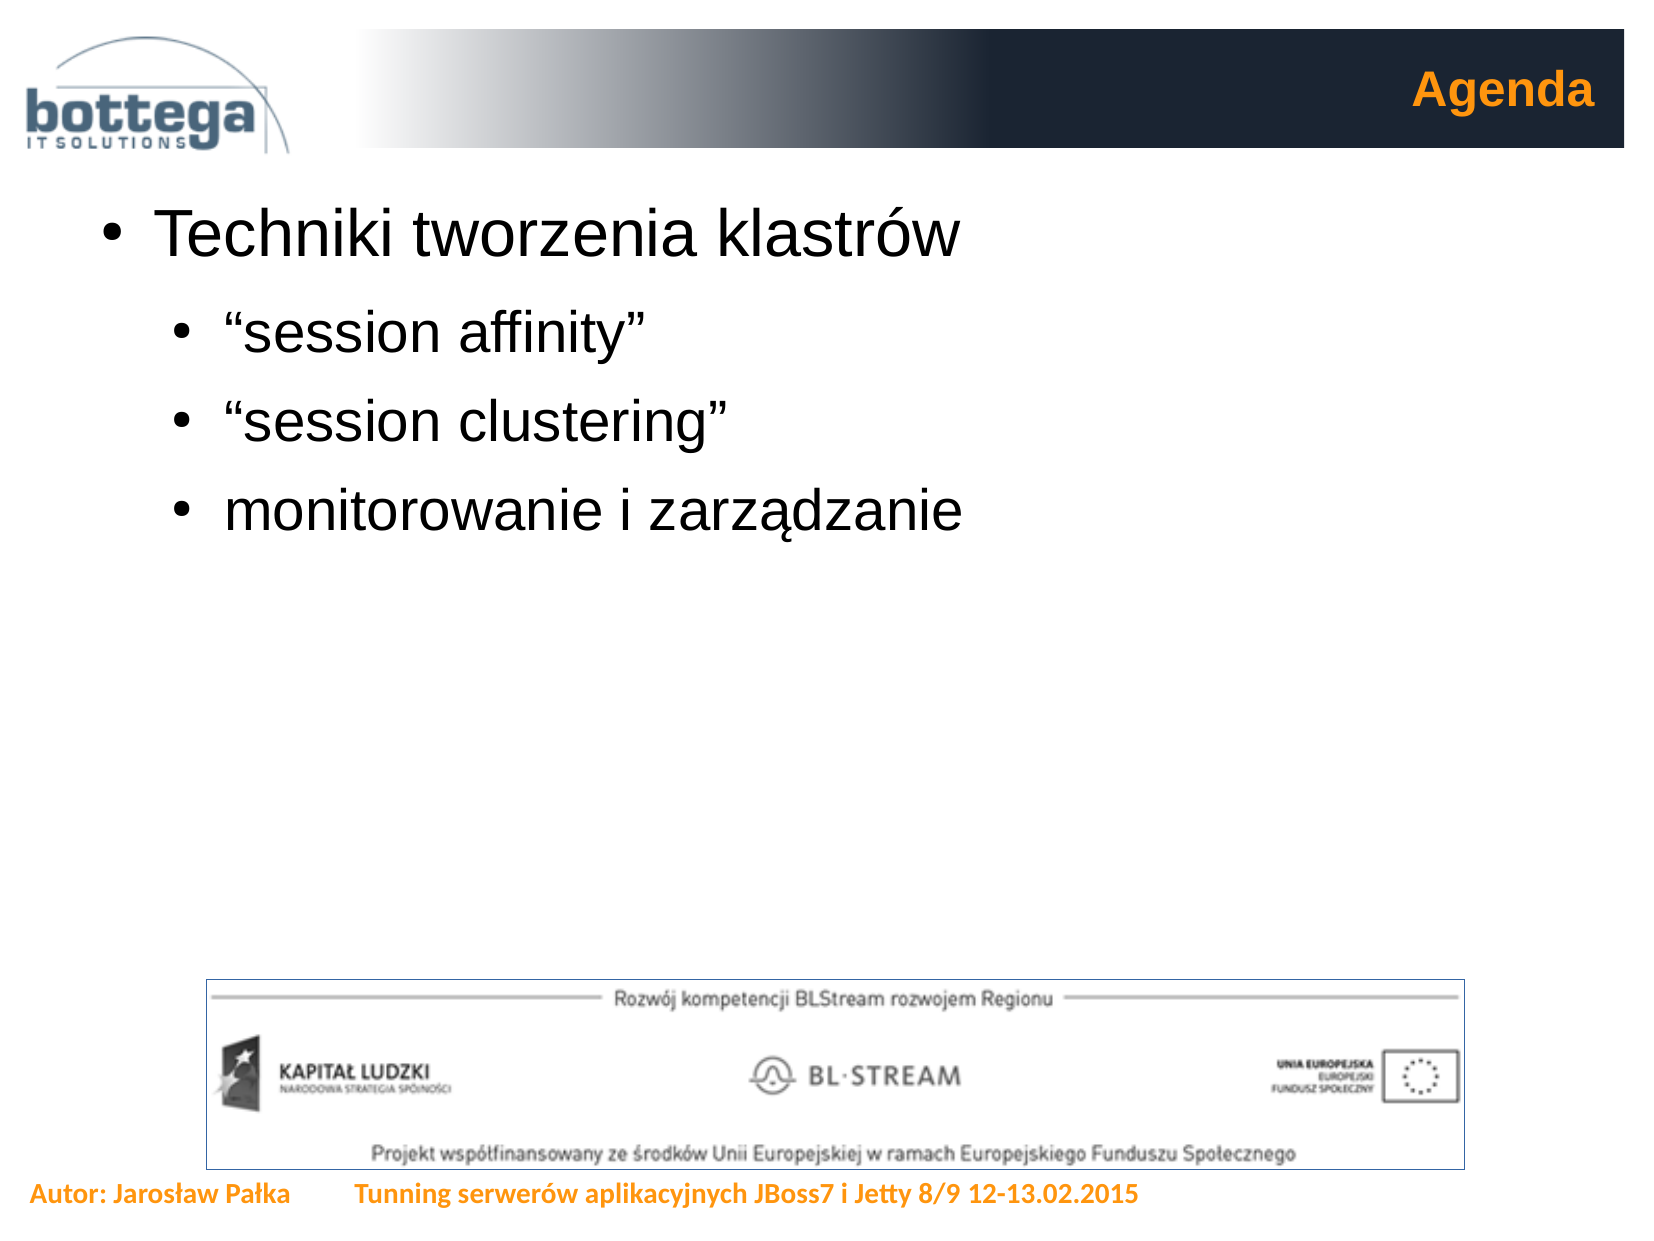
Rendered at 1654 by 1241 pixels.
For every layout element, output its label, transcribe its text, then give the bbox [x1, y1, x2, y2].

list Techniki tworzenia klastrów “session affinity” “session clustering” monitorowanie i zarządzanie [82, 195, 1571, 1015]
title Agenda [354, 29, 1625, 148]
picture [17, 29, 296, 160]
picture [207, 1015, 1464, 1169]
